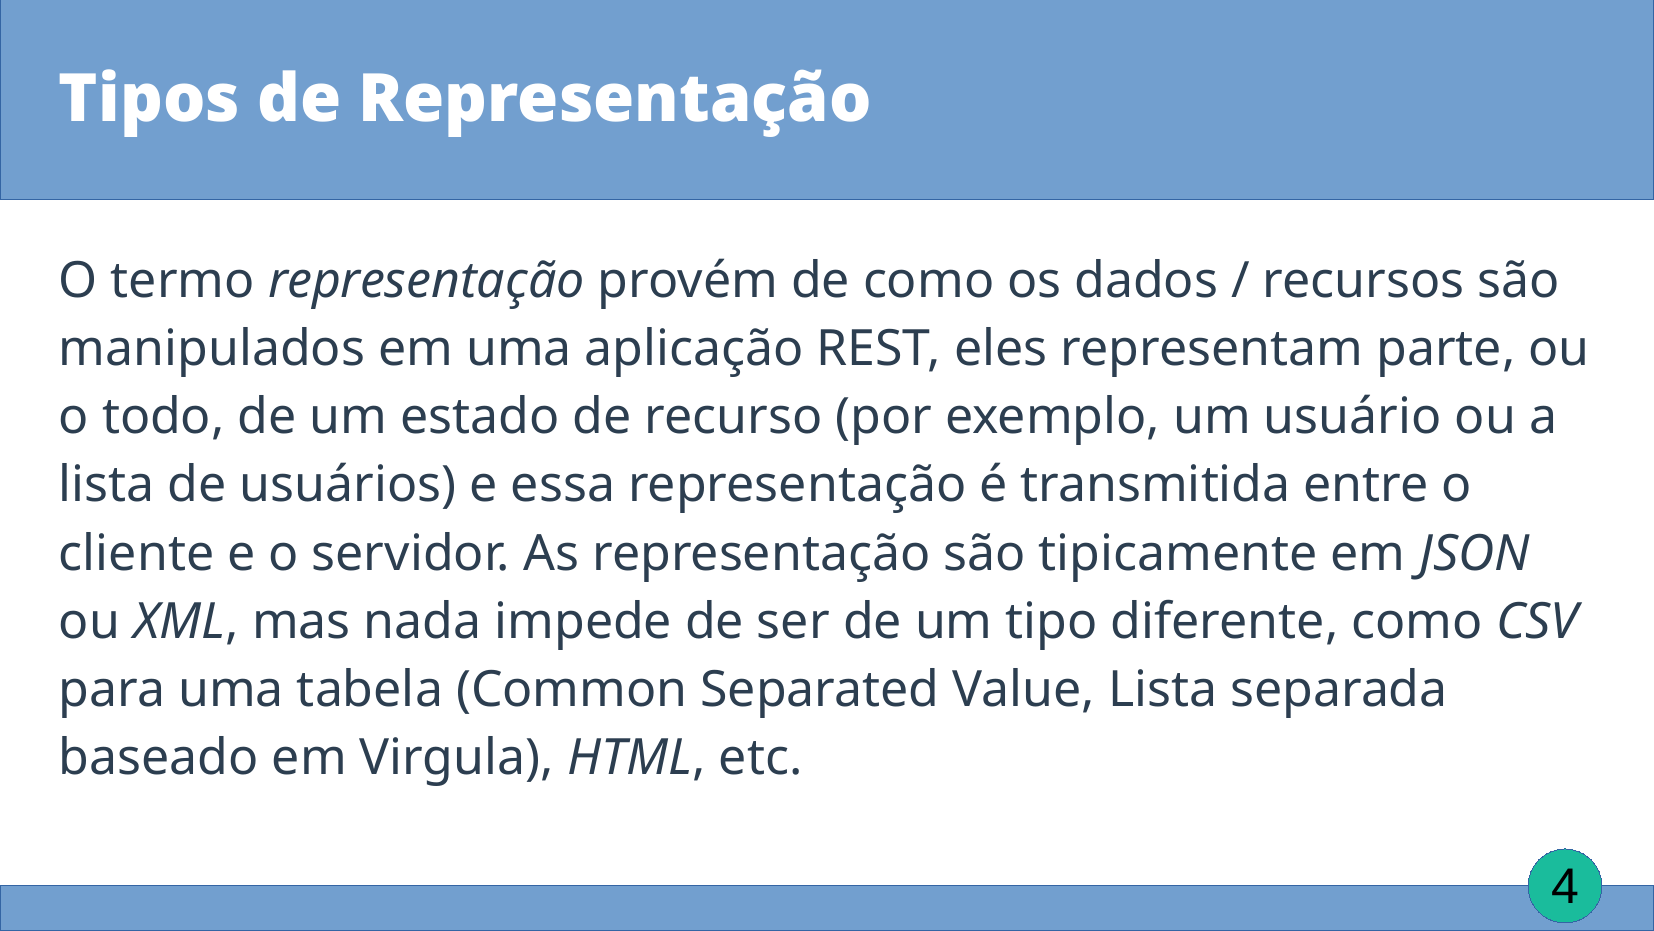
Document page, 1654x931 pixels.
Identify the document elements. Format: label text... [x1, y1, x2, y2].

list O termo representação provém de como os dados / recursos são manipulados em uma aplicação REST, eles representam parte, ou o todo, de um estado de recurso (por exemplo, um usuário ou a lista de usuários) e essa representação é transmitida entre o cliente e o servidor. As representação são tipicamente em JSON ou XML, mas nada impede de ser de um tipo diferente, como CSV para uma tabela (Common Separated Value, Lista separada baseado em Virgula), HTML, etc. [59, 243, 1595, 864]
title Tipos de Representação [59, 37, 1595, 155]
